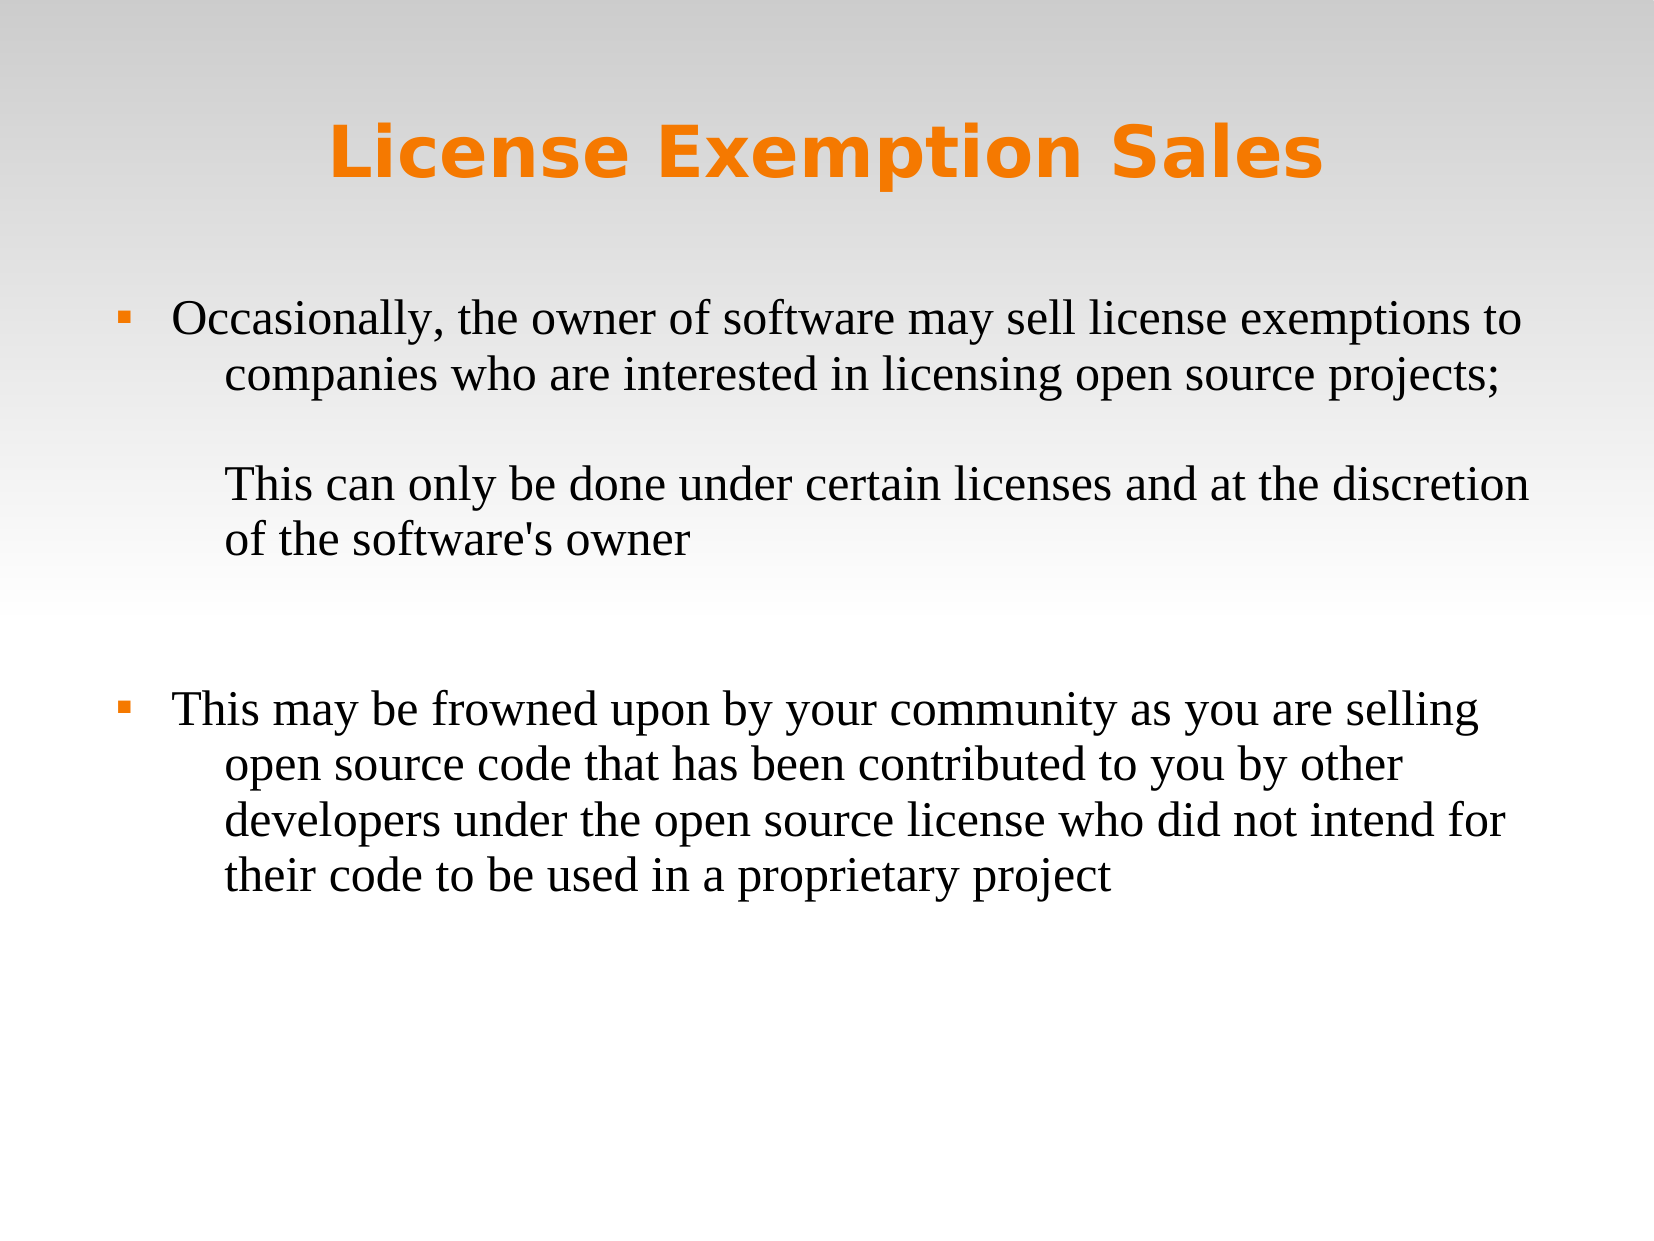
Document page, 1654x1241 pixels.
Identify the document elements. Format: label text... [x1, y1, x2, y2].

title License Exemption Sales [82, 49, 1571, 257]
list Occasionally, the owner of software may sell license exemptions to companies who are interested in licensing open source projects; This can only be done under certain licenses and at the discretion of the software's owner This may be frowned upon by your community as you are selling open source code that has been contributed to you by other developers under the open source license who did not intend for their code to be used in a proprietary project [82, 290, 1571, 1109]
